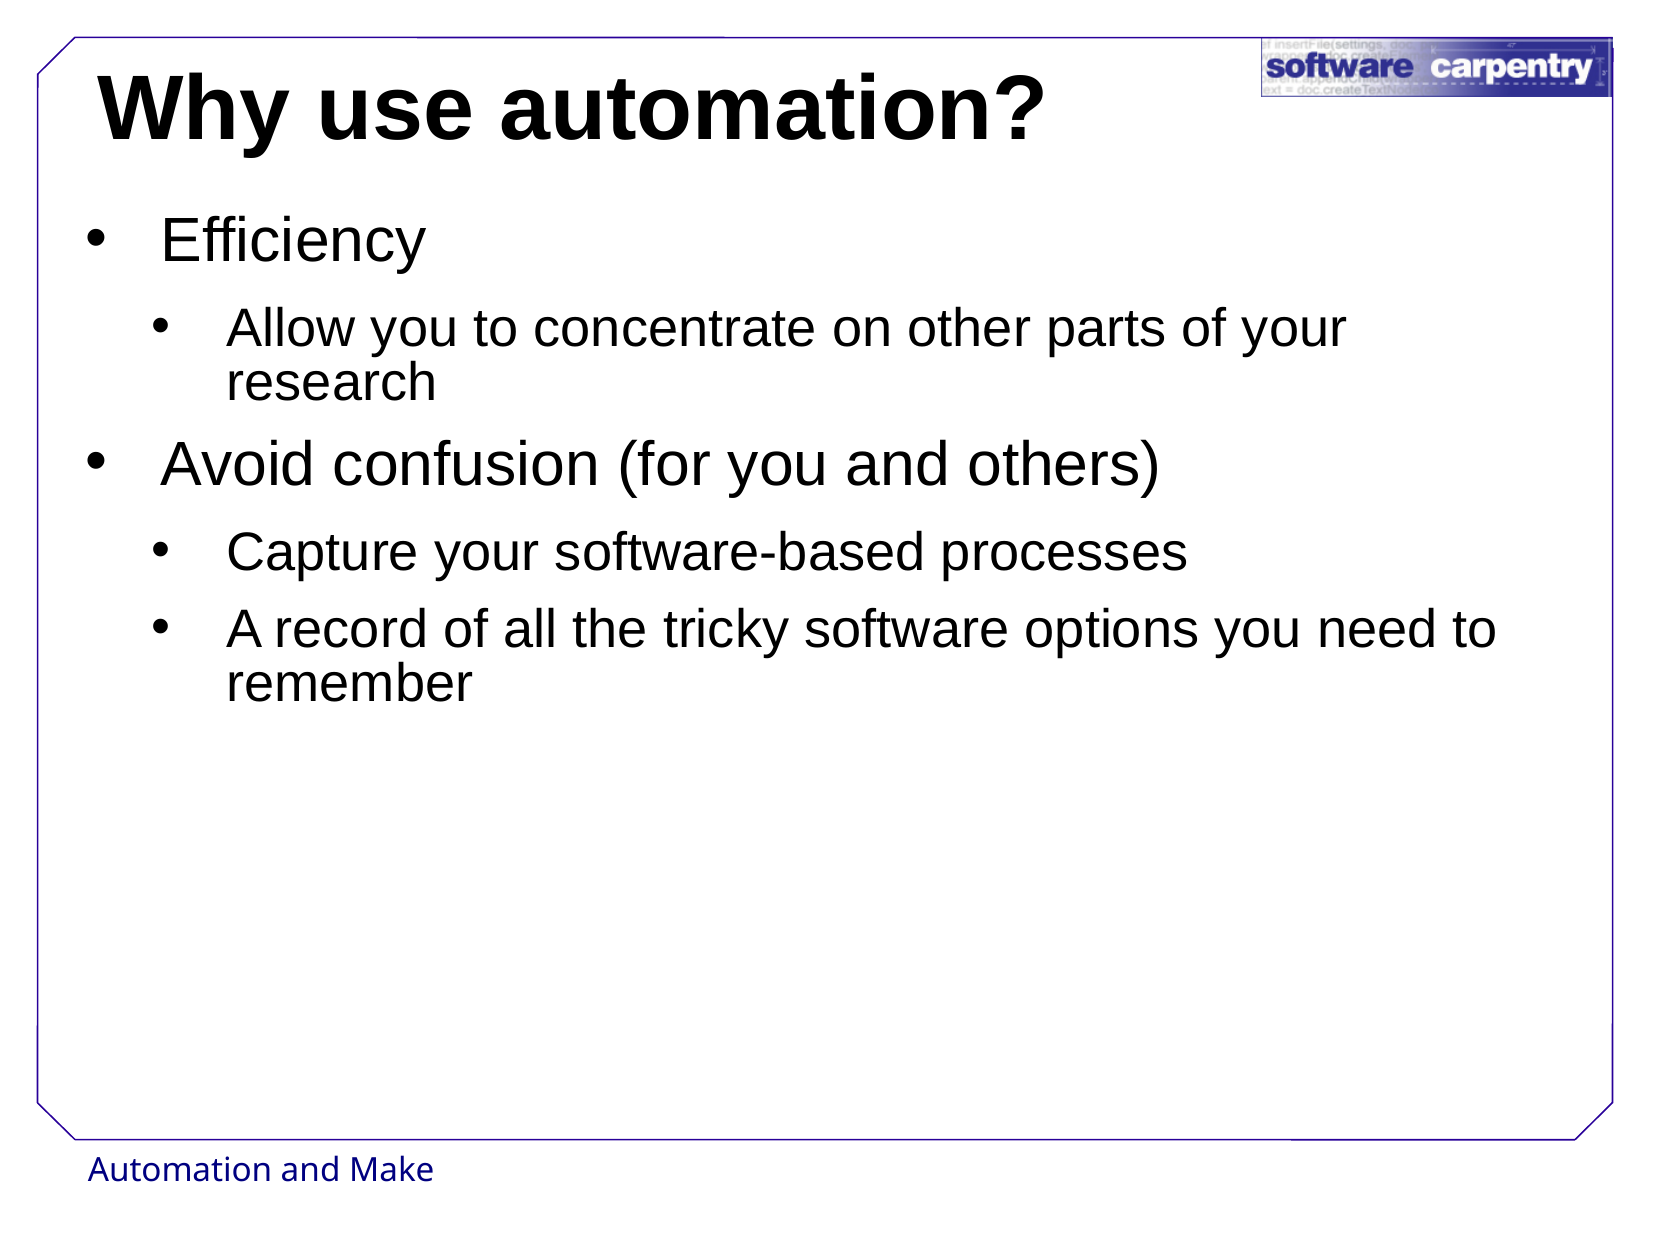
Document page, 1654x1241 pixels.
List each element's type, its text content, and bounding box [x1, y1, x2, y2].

list Efficiency Allow you to concentrate on other parts of your research Avoid confusion (for you and others) Capture your software-based processes A record of all the tricky software options you need to remember [70, 204, 1571, 1133]
title Why use automation? [82, 49, 1572, 176]
picture [1261, 39, 1613, 97]
